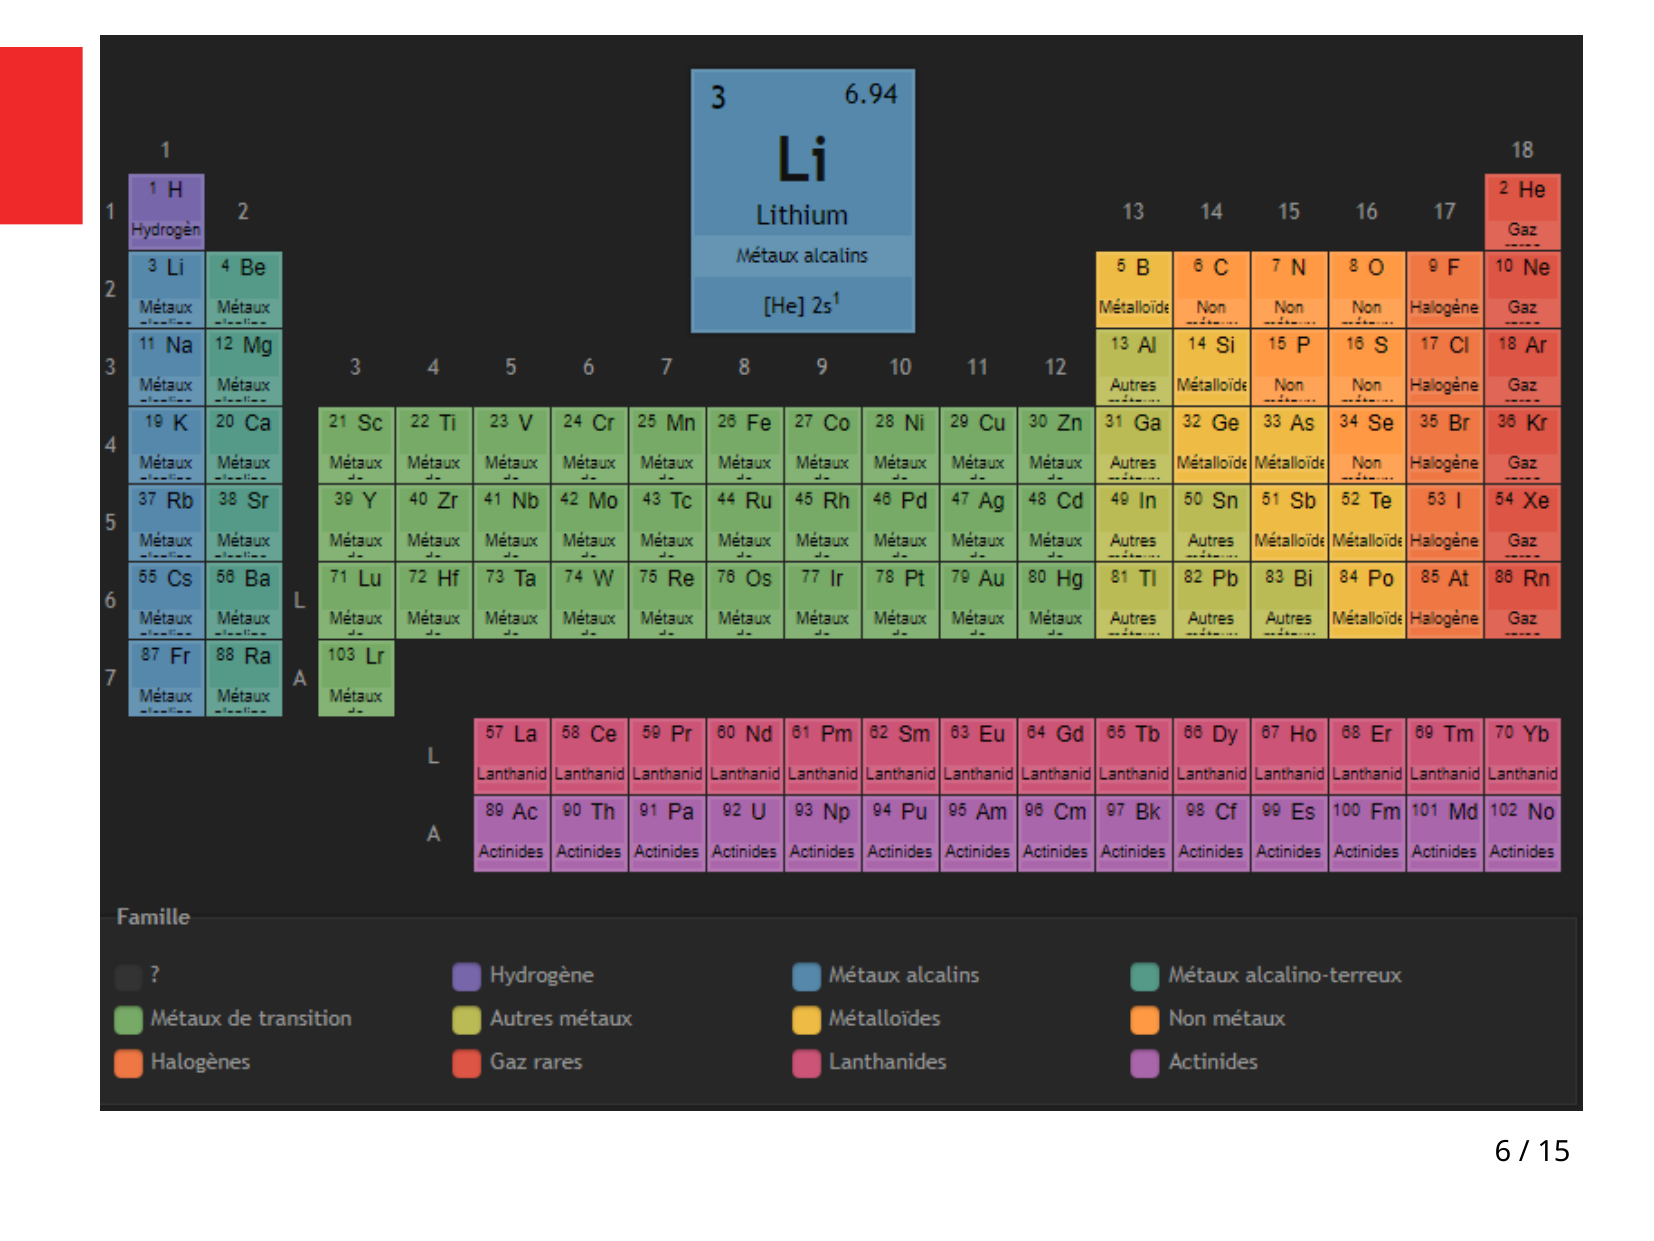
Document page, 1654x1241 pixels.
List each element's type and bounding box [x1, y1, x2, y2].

picture [100, 35, 1583, 1111]
